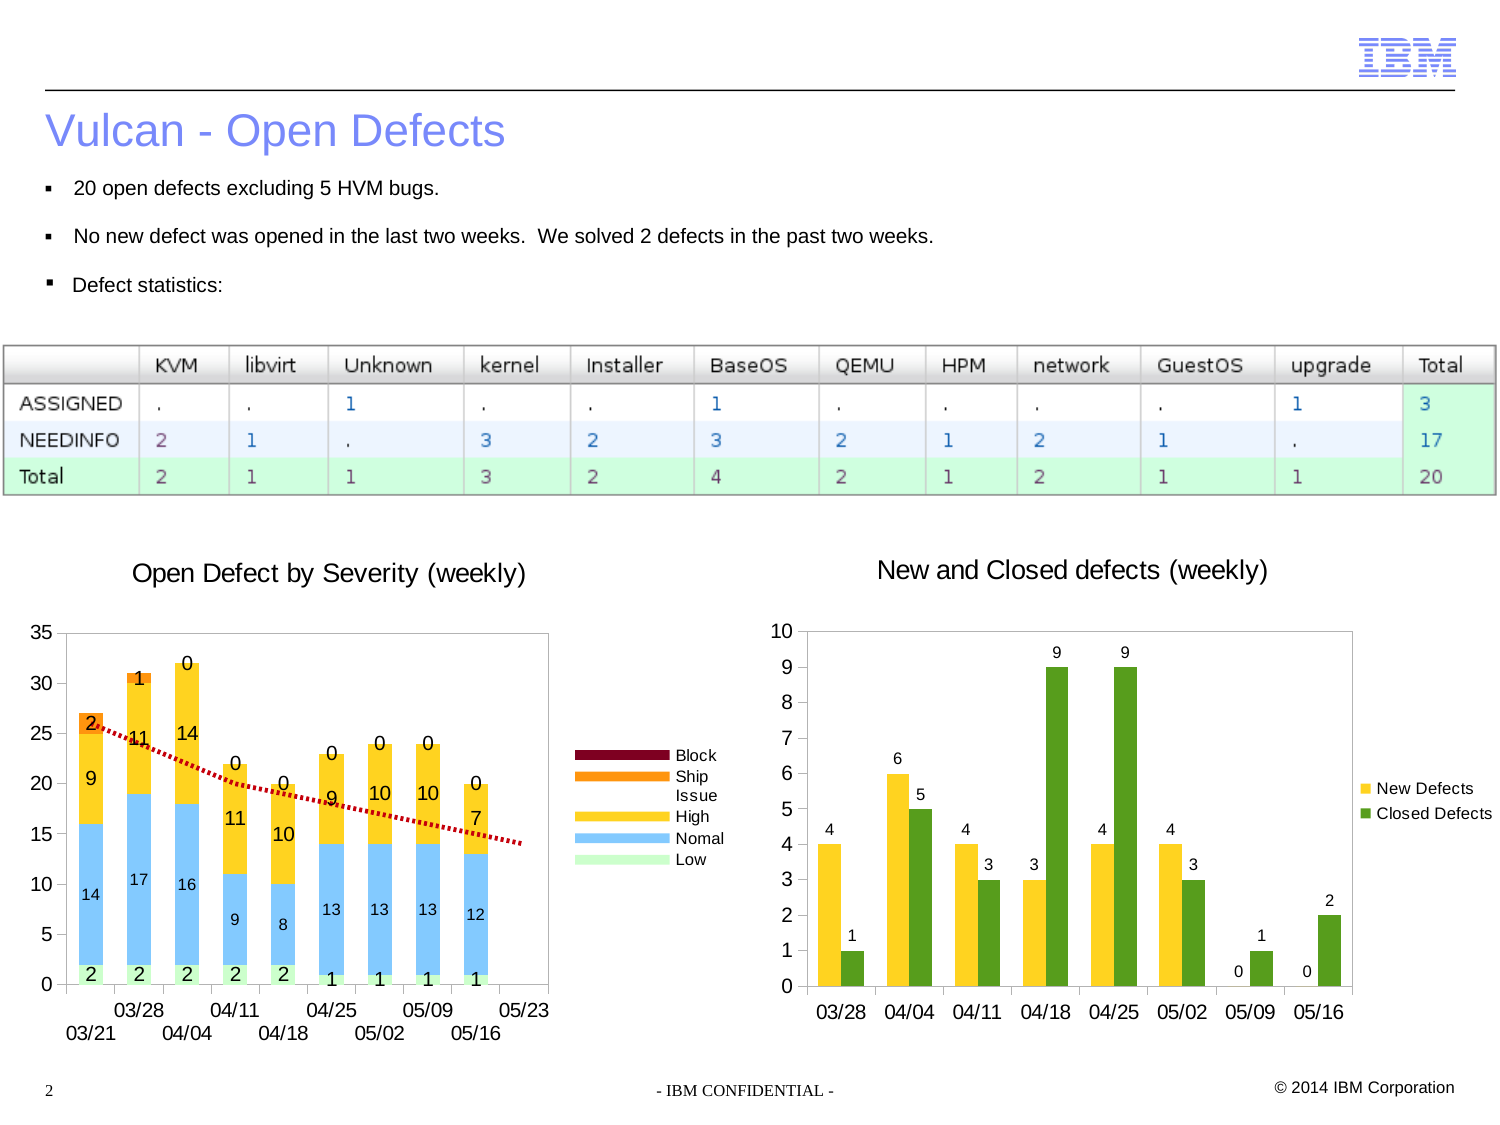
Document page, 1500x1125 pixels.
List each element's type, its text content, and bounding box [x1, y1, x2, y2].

title Vulcan - Open Defects [30, 97, 1456, 203]
picture [1359, 37, 1456, 77]
list 20 open defects excluding 5 HVM bugs. No new defect was opened in the last two weeks. We solved 2 defects in the past two weeks. Defect statistics: [30, 169, 1430, 307]
picture [0, 342, 1500, 500]
chart [5, 540, 1500, 1065]
